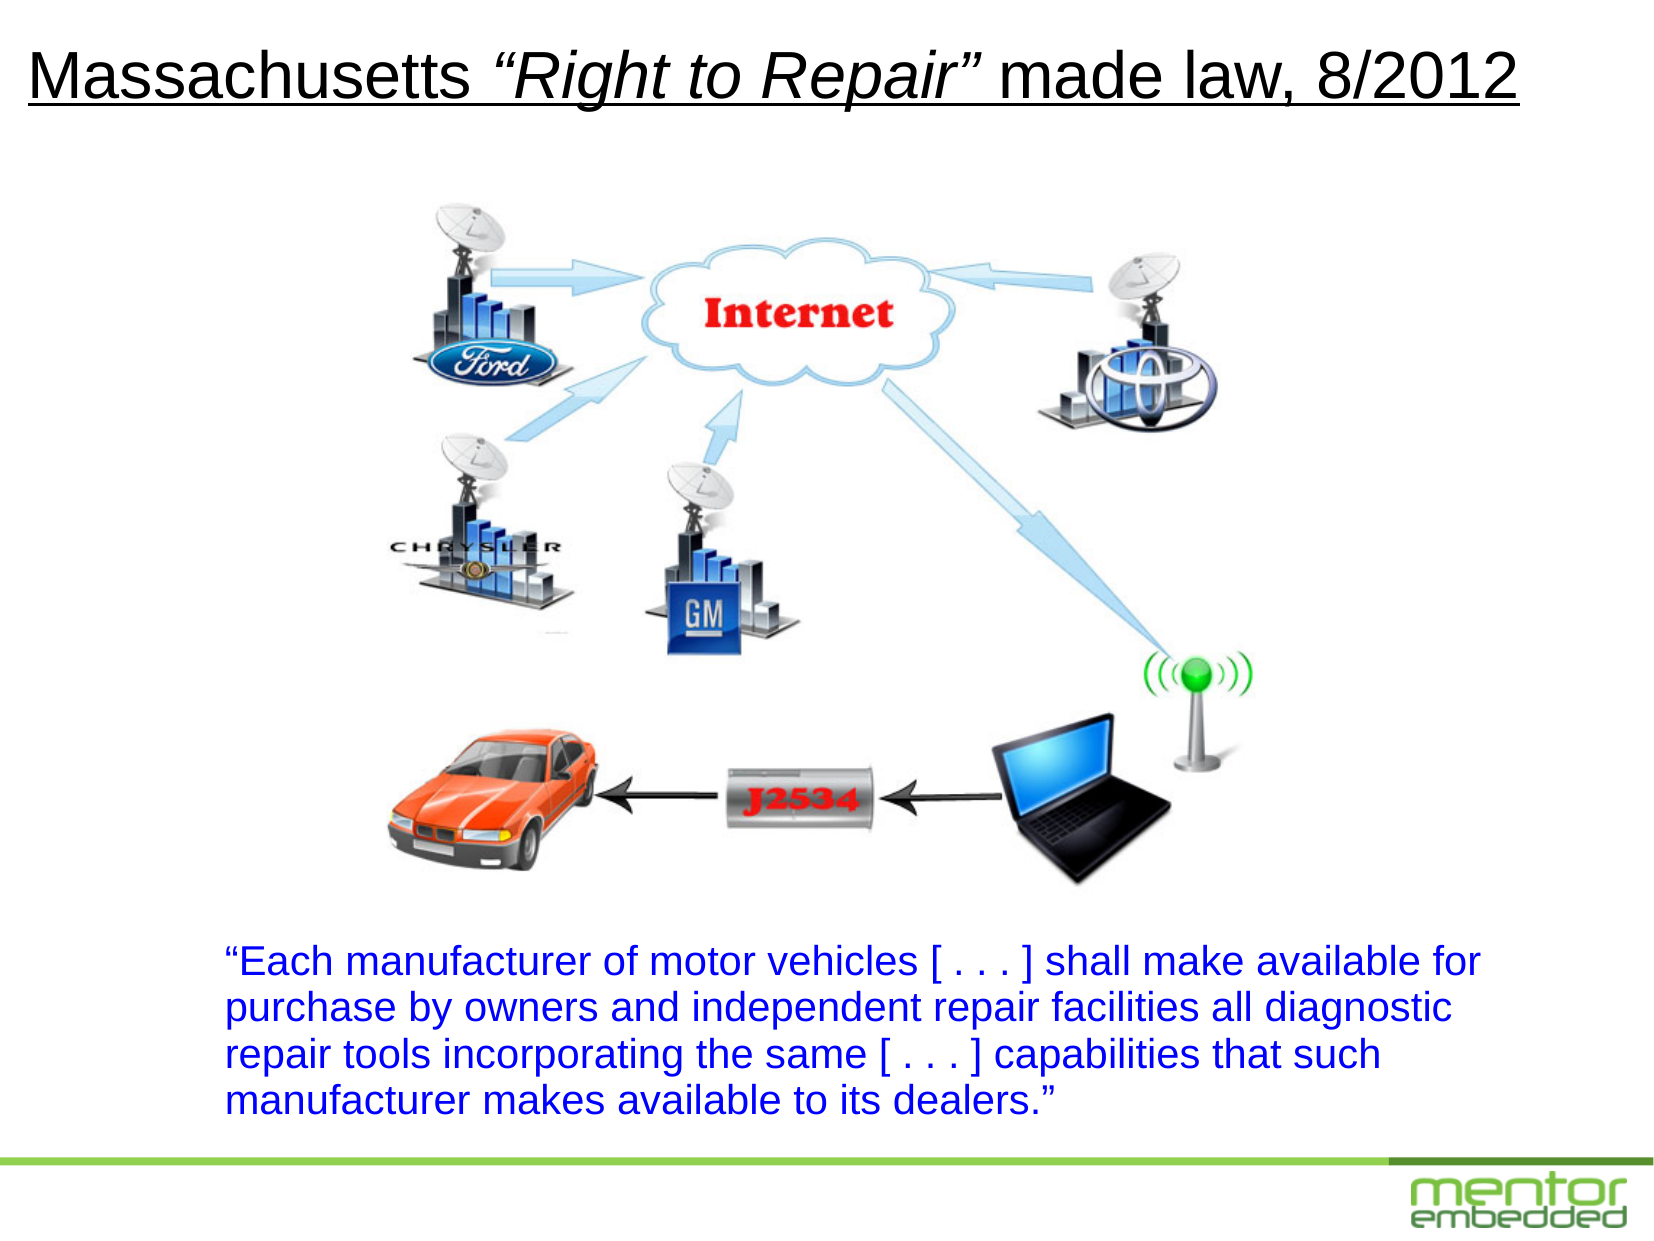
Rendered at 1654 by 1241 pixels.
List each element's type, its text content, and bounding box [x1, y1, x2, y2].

title Massachusetts “Right to Repair” made law, 8/2012 [27, 13, 1640, 138]
picture [375, 190, 1276, 901]
text_box “Each manufacturer of motor vehicles [ . . . ] shall make available for purchase by owners and independent repair facilities all diagnostic repair tools incorporating the same [ . . . ] capabilities that such manufacturer makes available to its dealers.” [210, 930, 1531, 1131]
picture [1411, 1171, 1627, 1228]
